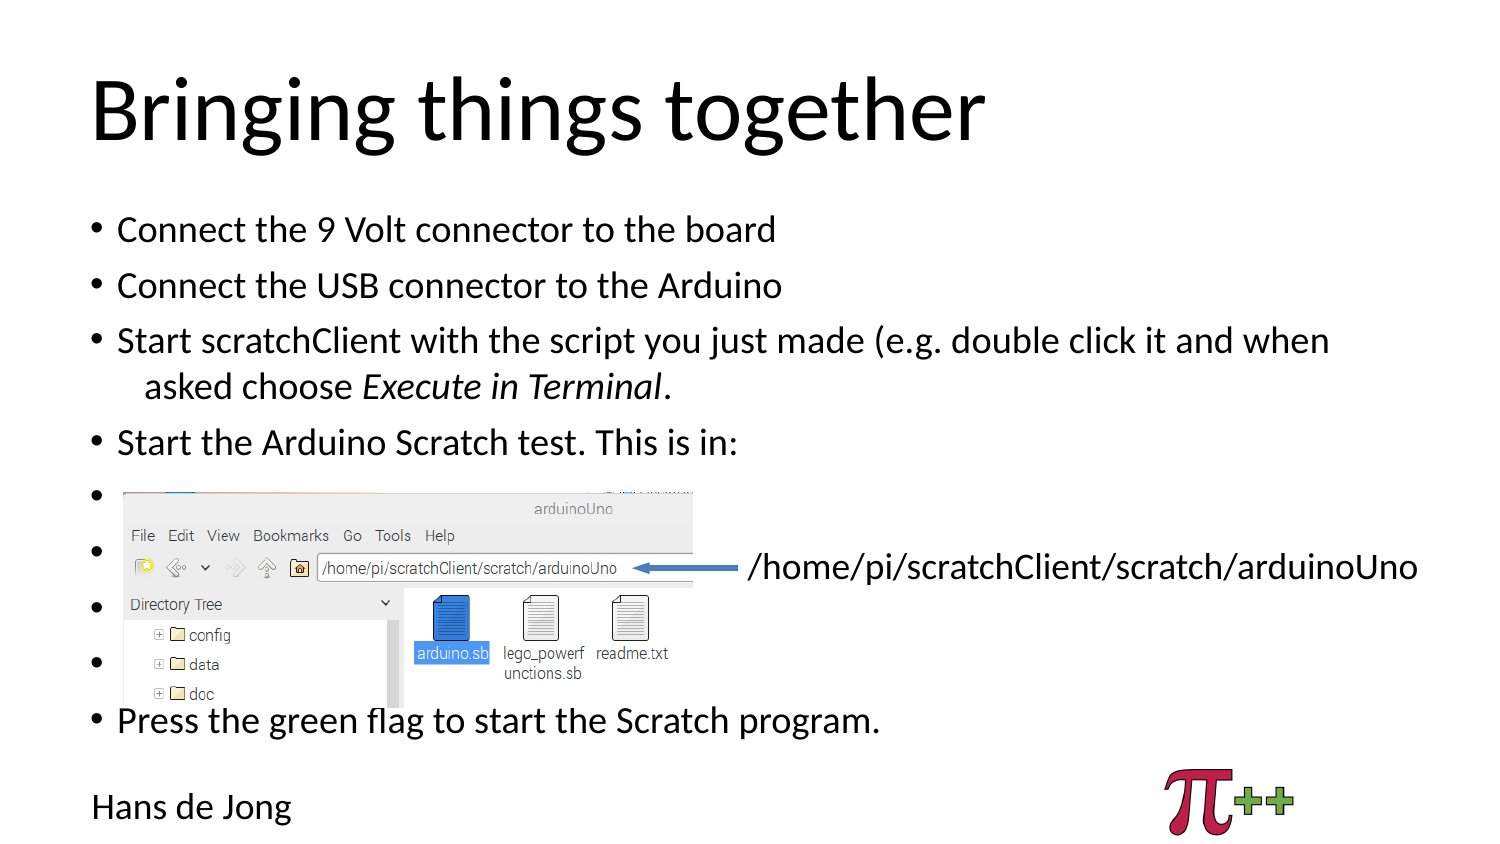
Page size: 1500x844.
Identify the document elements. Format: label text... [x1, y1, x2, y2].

picture [123, 492, 693, 708]
text_box /home/pi/scratchClient/scratch/arduinoUno [732, 534, 1442, 596]
list Connect the 9 Volt connector to the board Connect the USB connector to the Arduino Start scratchClient with the script you just made (e.g. double click it and when asked choose Execute in Terminal. Start the Arduino Scratch test. This is in: Press the green flag to start the Scratch program. [75, 196, 1426, 754]
title Bringing things together [75, 33, 1426, 175]
